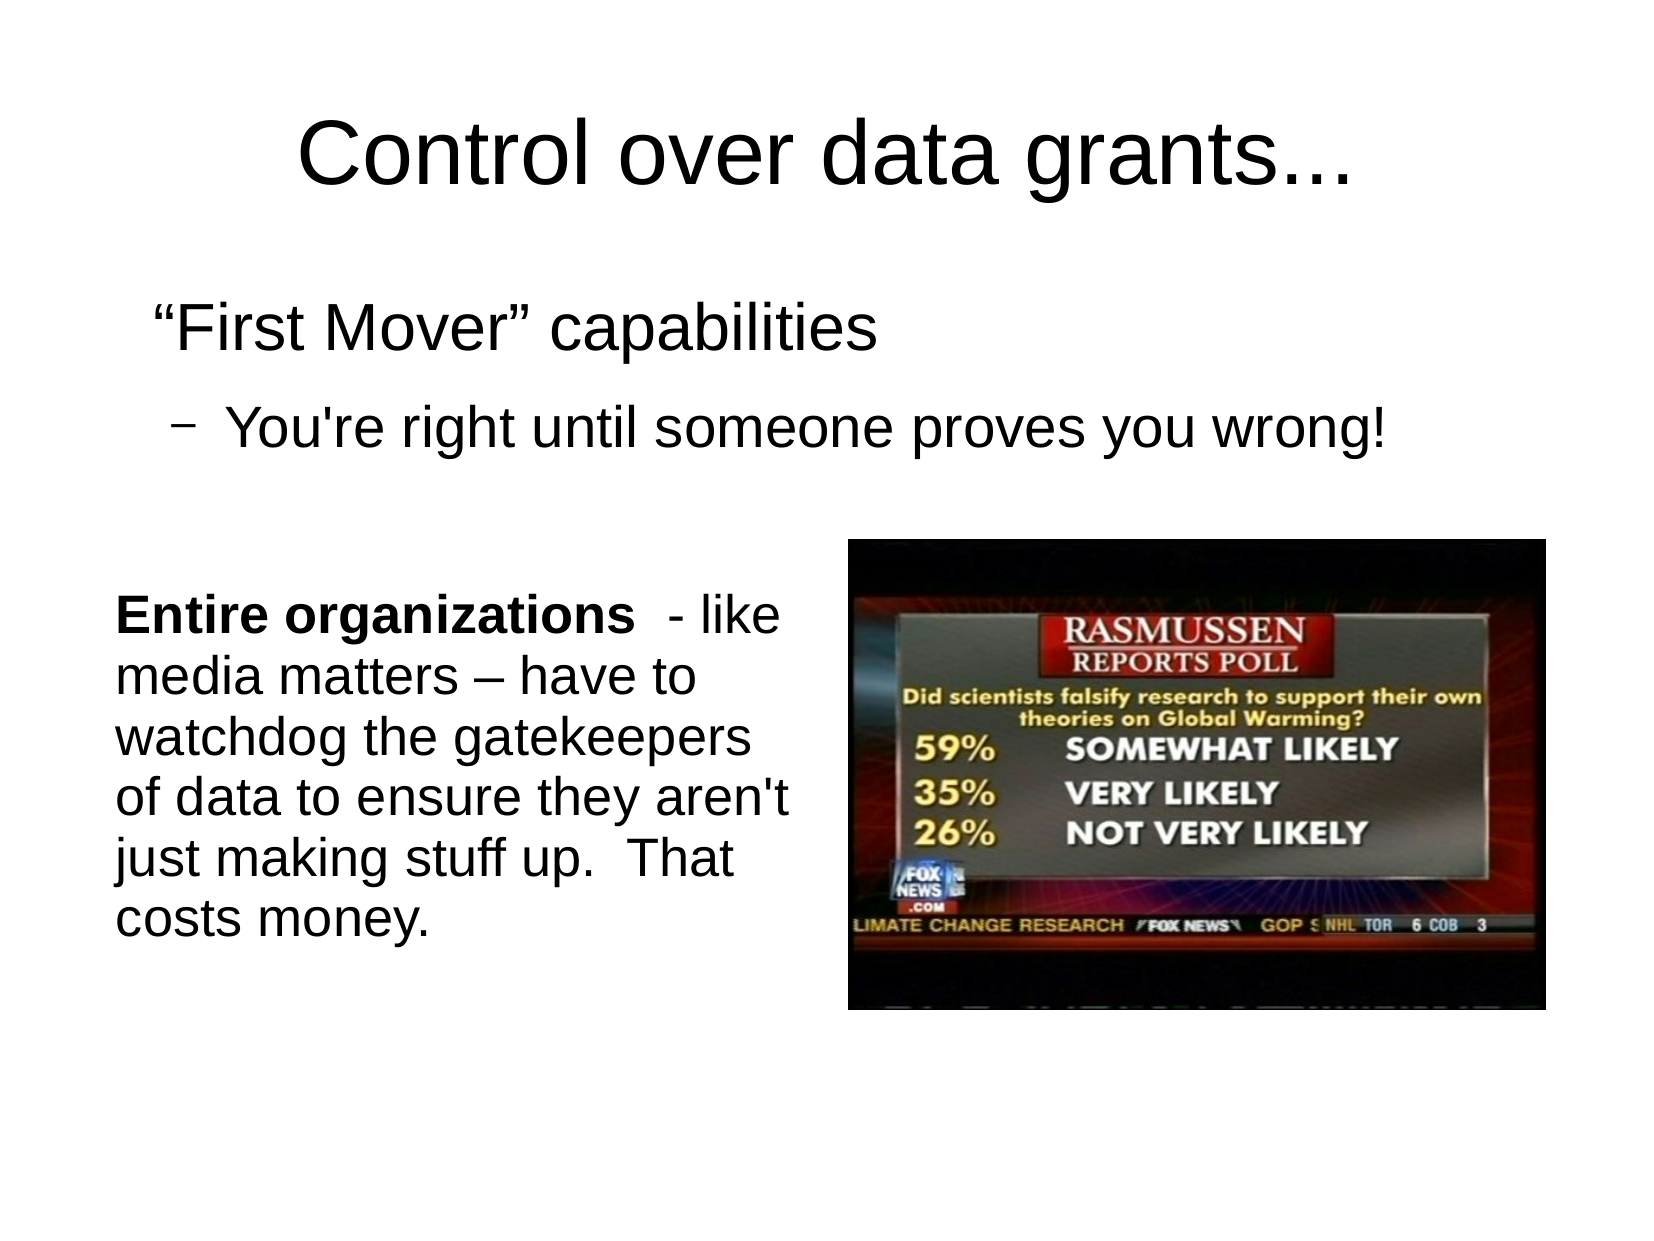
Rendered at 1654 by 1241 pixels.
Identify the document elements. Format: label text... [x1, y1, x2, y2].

list Entire organizations - like media matters – have to watchdog the gatekeepers of data to ensure they aren't just making stuff up. That costs money. [45, 585, 803, 991]
title Control over data grants... [82, 49, 1571, 257]
list “First Mover” capabilities You're right until someone proves you wrong! [82, 290, 1571, 1141]
picture [848, 539, 1546, 1011]
